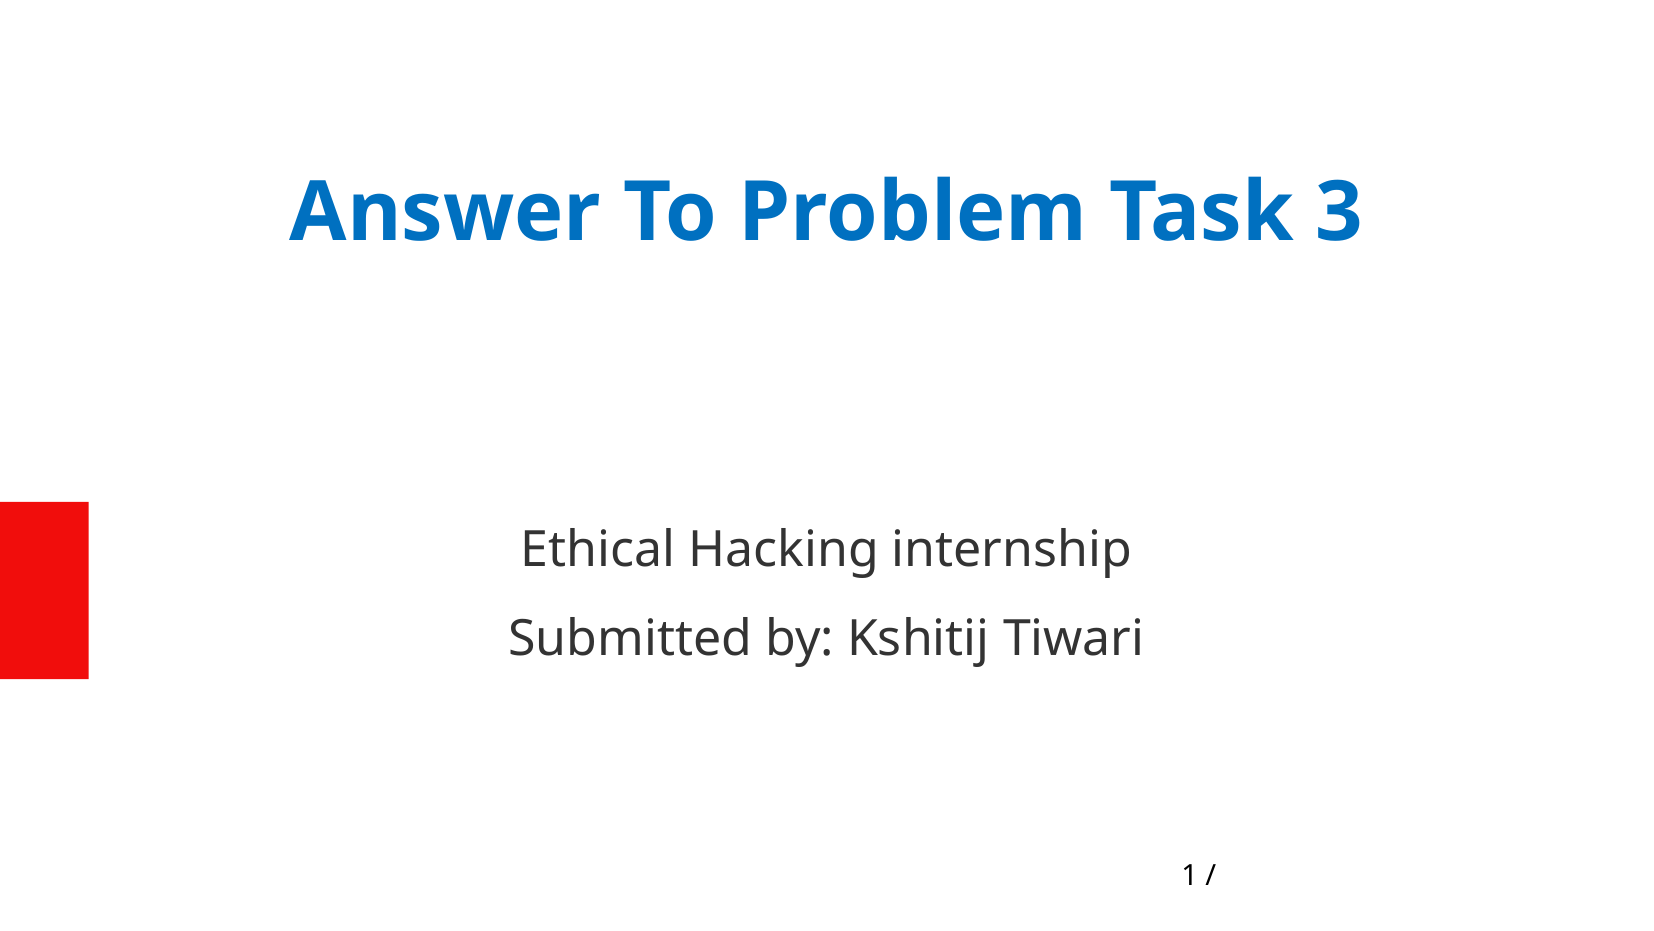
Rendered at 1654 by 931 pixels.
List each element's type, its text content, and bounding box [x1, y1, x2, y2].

text_box / [1181, 856, 1565, 922]
title Answer To Problem Task 3 [118, 156, 1536, 258]
subtitle Ethical Hacking internship Submitted by: Kshitij Tiwari [118, 515, 1536, 667]
